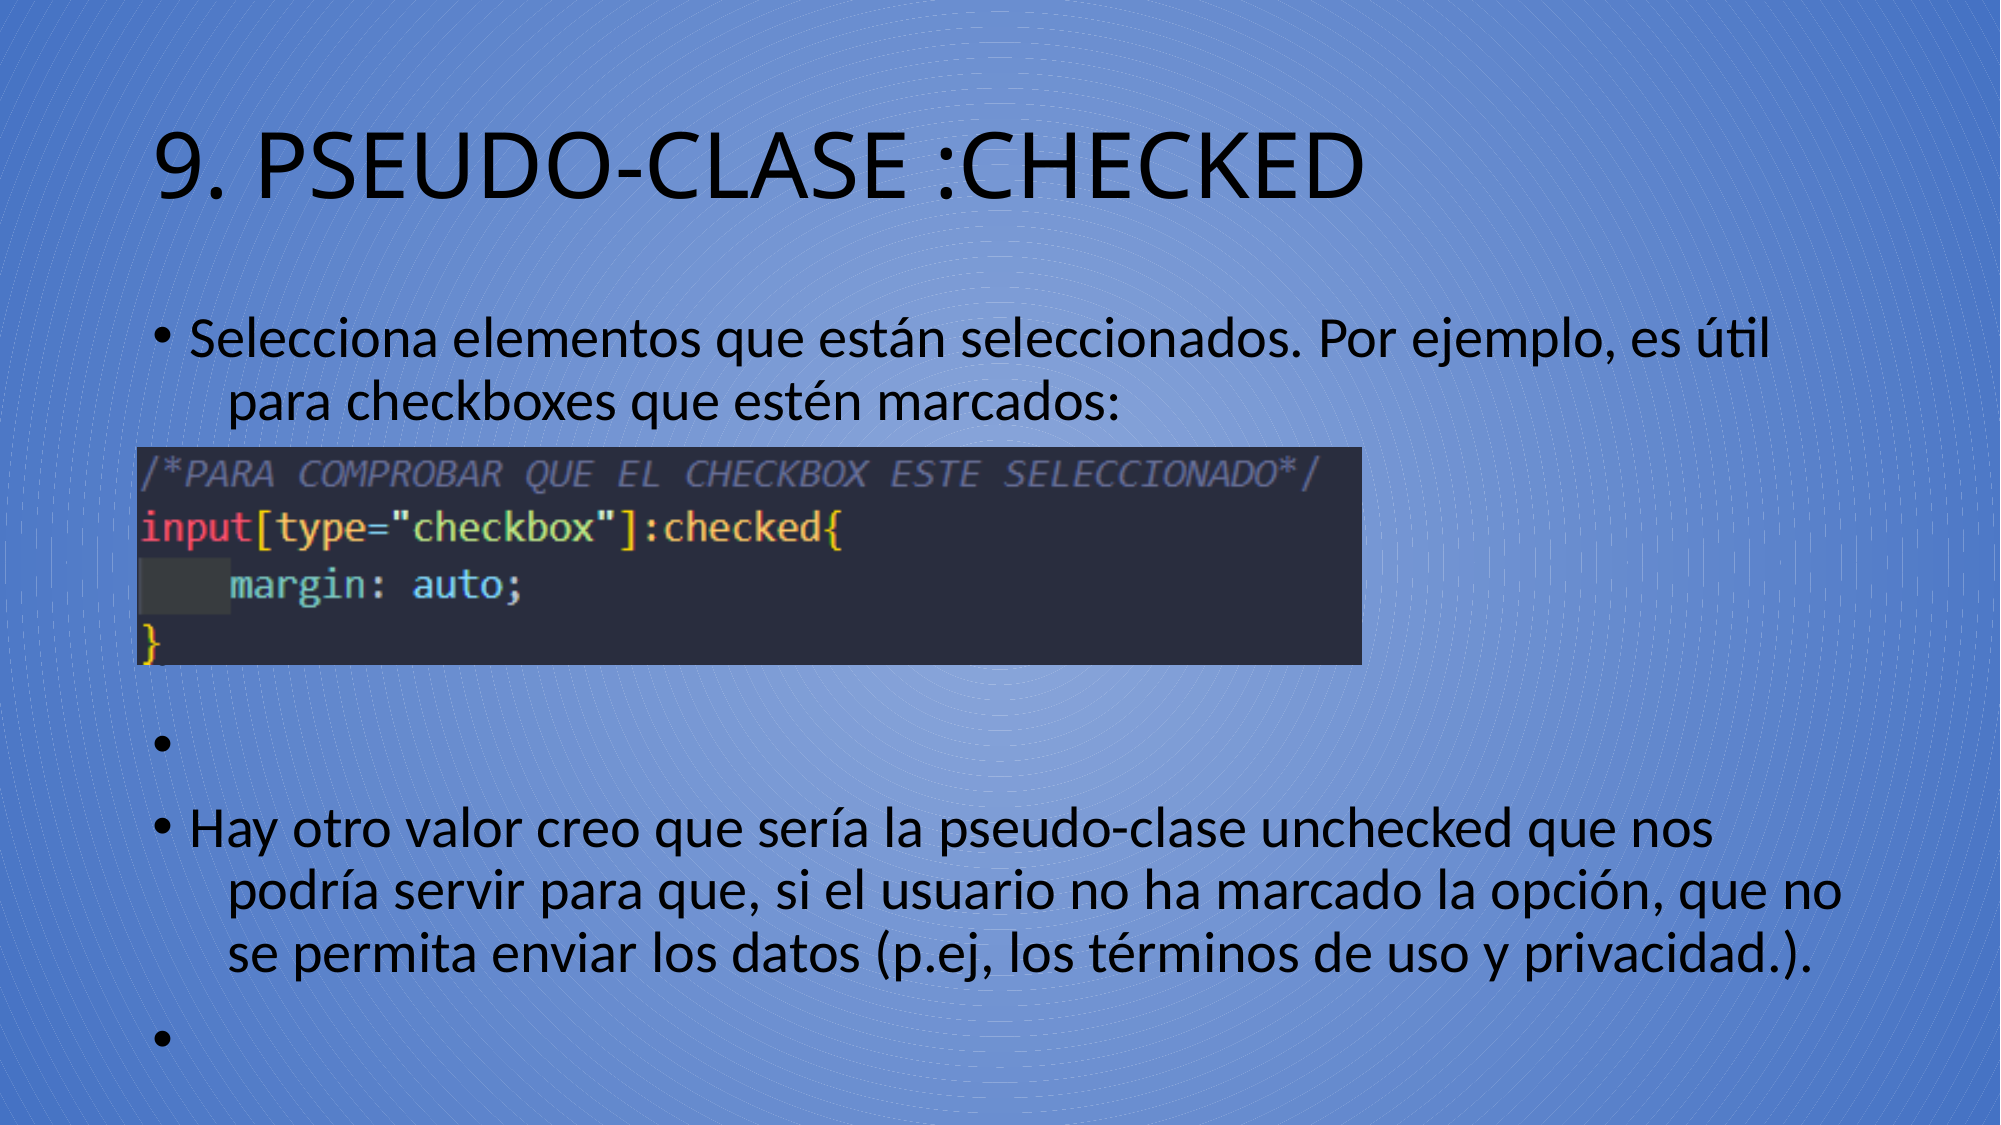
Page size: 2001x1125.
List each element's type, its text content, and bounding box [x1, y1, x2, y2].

list Selecciona elementos que están seleccionados. Por ejemplo, es útil para checkboxes que estén marcados: Hay otro valor creo que sería la pseudo-clase unchecked que nos podría servir para que, si el usuario no ha marcado la opción, que no se permita enviar los datos (p.ej, los términos de uso y privacidad.). [137, 299, 1863, 1014]
title 9. PSEUDO-CLASE :CHECKED [137, 59, 1863, 278]
picture [137, 447, 1362, 665]
